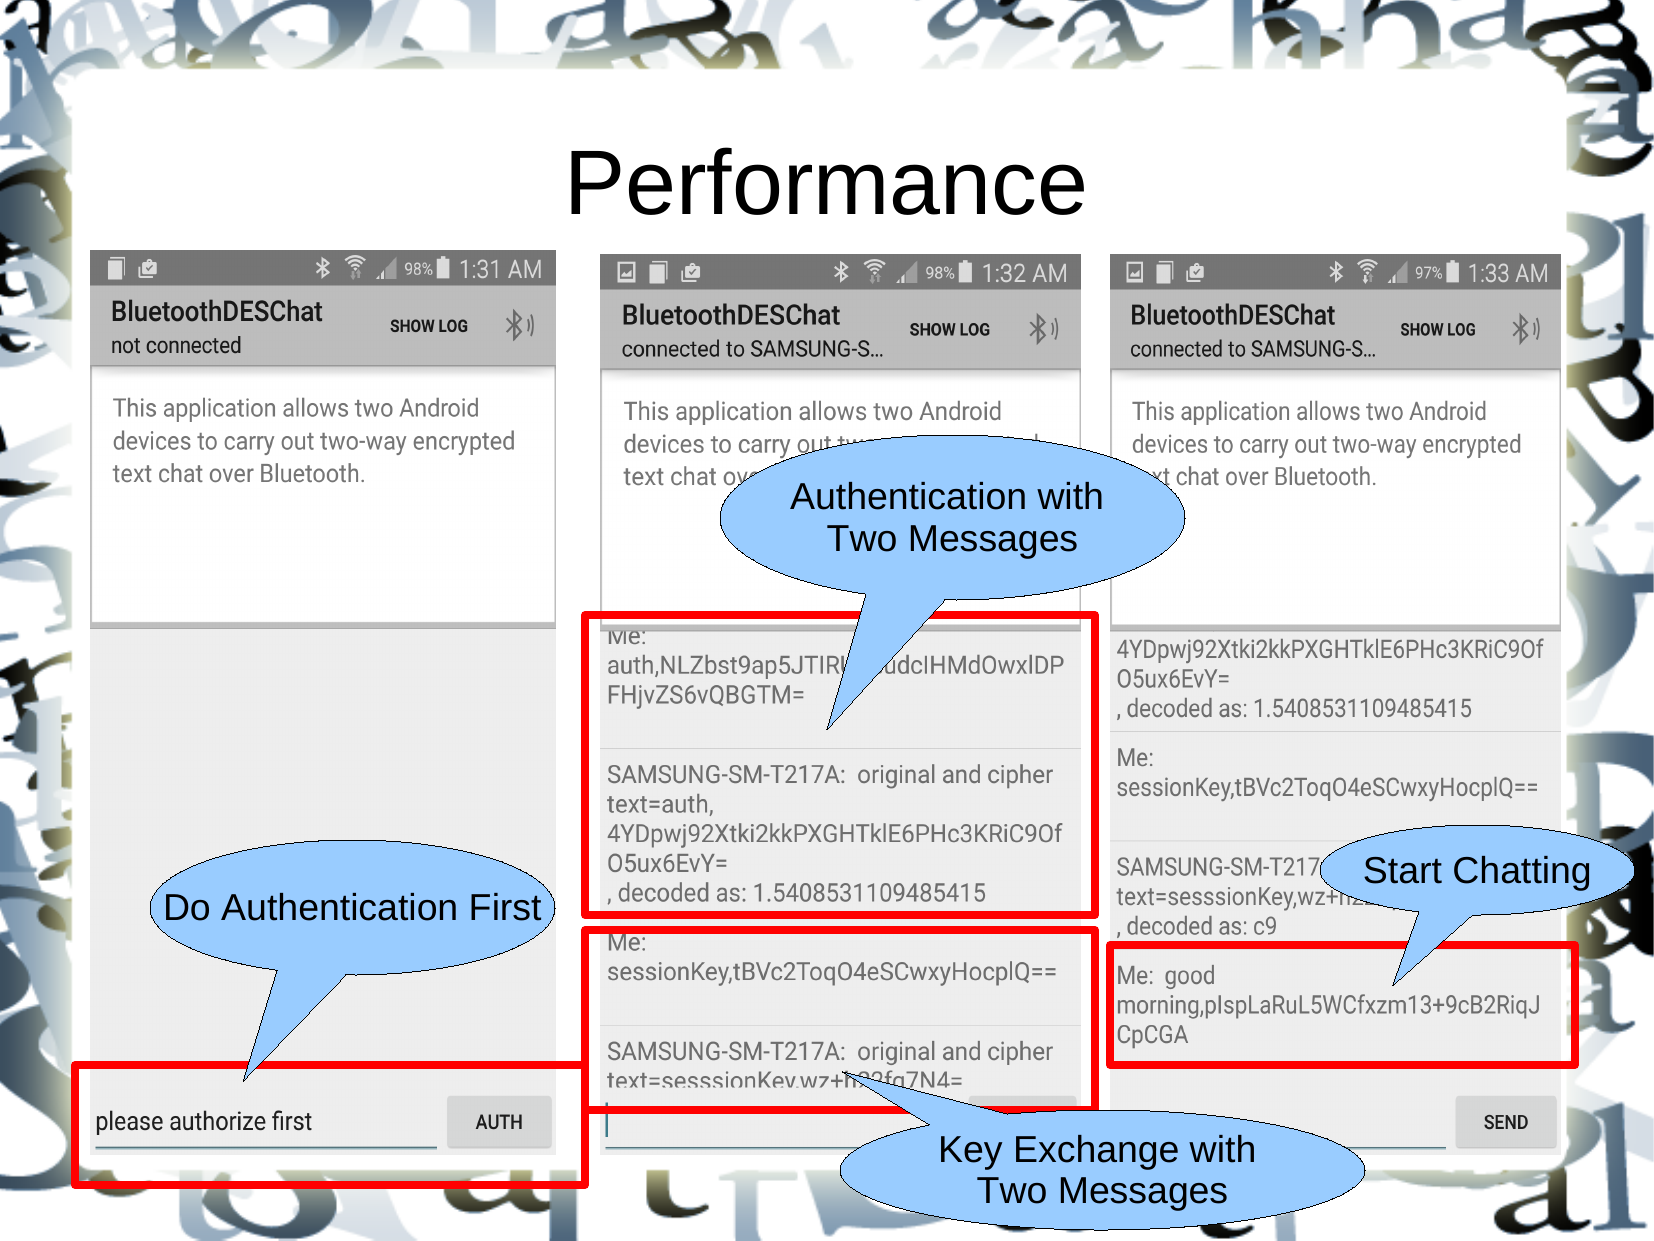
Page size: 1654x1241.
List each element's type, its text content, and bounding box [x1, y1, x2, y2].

text_box Start Chatting [1320, 825, 1636, 986]
title Performance [82, 78, 1571, 287]
text_box Authentication with Two Messages [720, 435, 1186, 730]
text_box [75, 930, 1096, 1186]
text_box Key Exchange with Two Messages [840, 1071, 1366, 1231]
text_box Do Authentication First [150, 840, 556, 1082]
picture [0, 0, 1654, 1241]
text_box [585, 615, 1096, 916]
text_box [1110, 945, 1576, 1066]
